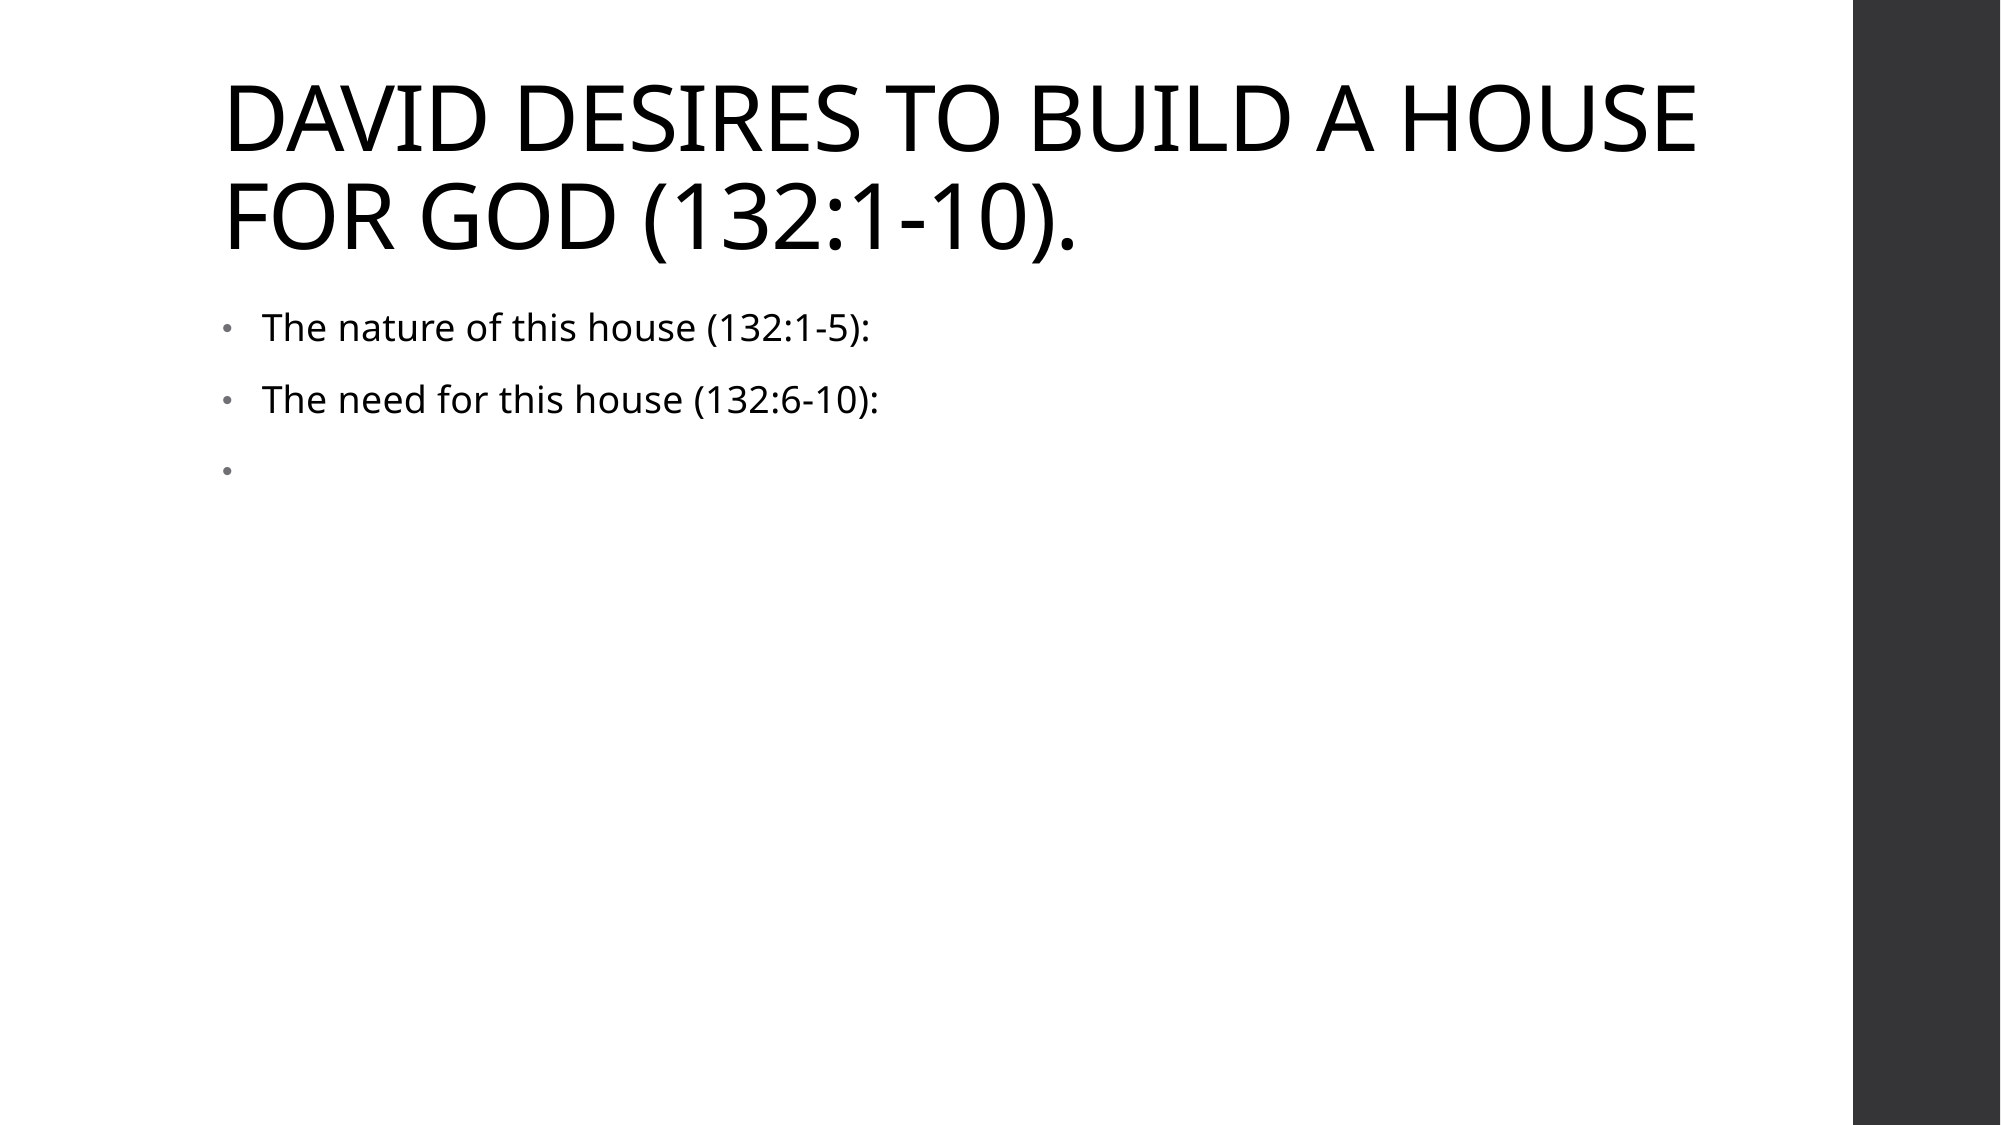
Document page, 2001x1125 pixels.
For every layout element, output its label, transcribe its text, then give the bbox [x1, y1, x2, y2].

list The nature of this house (132:1-5): The need for this house (132:6-10): [206, 299, 1617, 1014]
title DAVID DESIRES TO BUILD A HOUSE FOR GOD (132:1-10). [206, 60, 1797, 278]
